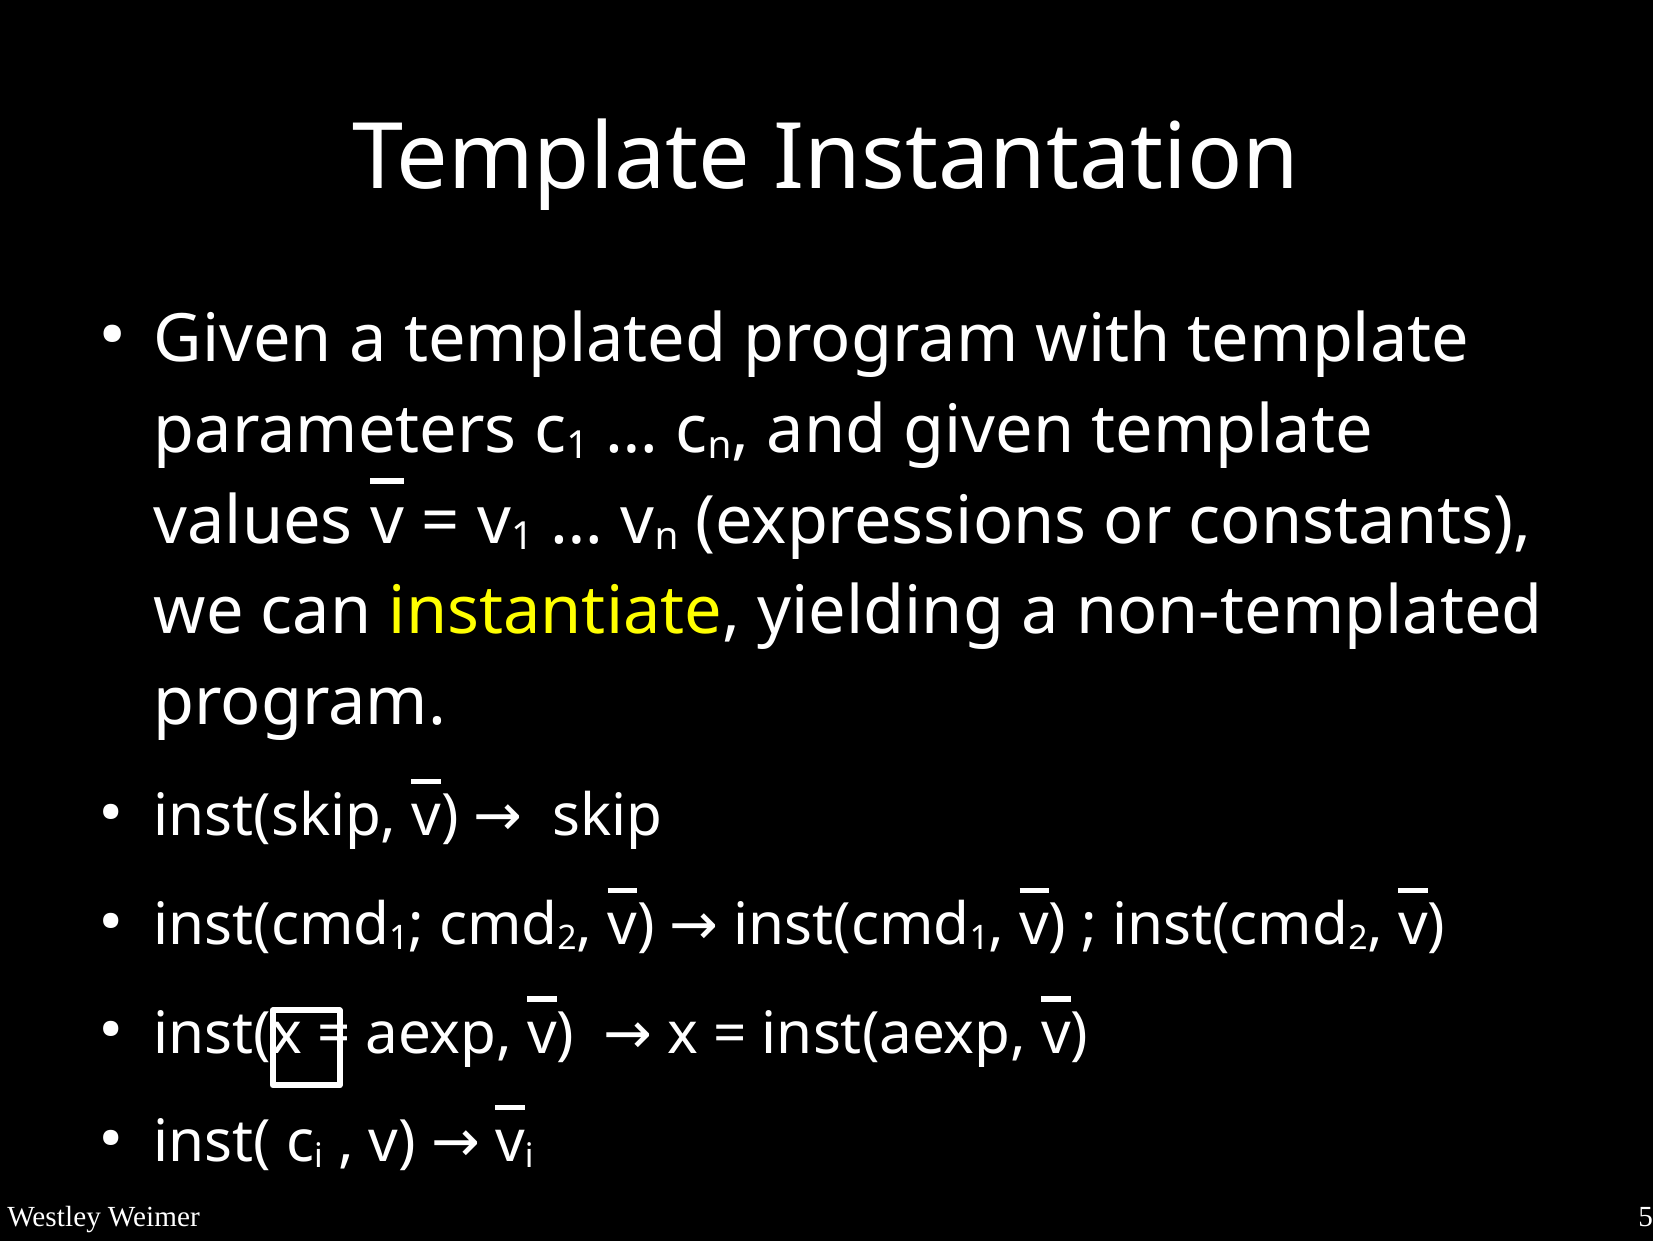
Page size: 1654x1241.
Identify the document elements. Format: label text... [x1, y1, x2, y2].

list Given a templated program with template parameters c1 … cn, and given template values v = v1 … vn (expressions or constants), we can instantiate, yielding a non-templated program. inst(skip, v) → skip inst(cmd1; cmd2, v) → inst(cmd1, v) ; inst(cmd2, v) inst(x = aexp, v) → x = inst(aexp, v) inst( ci , v) → vi [82, 290, 1571, 1109]
title Template Instantation [82, 49, 1571, 257]
